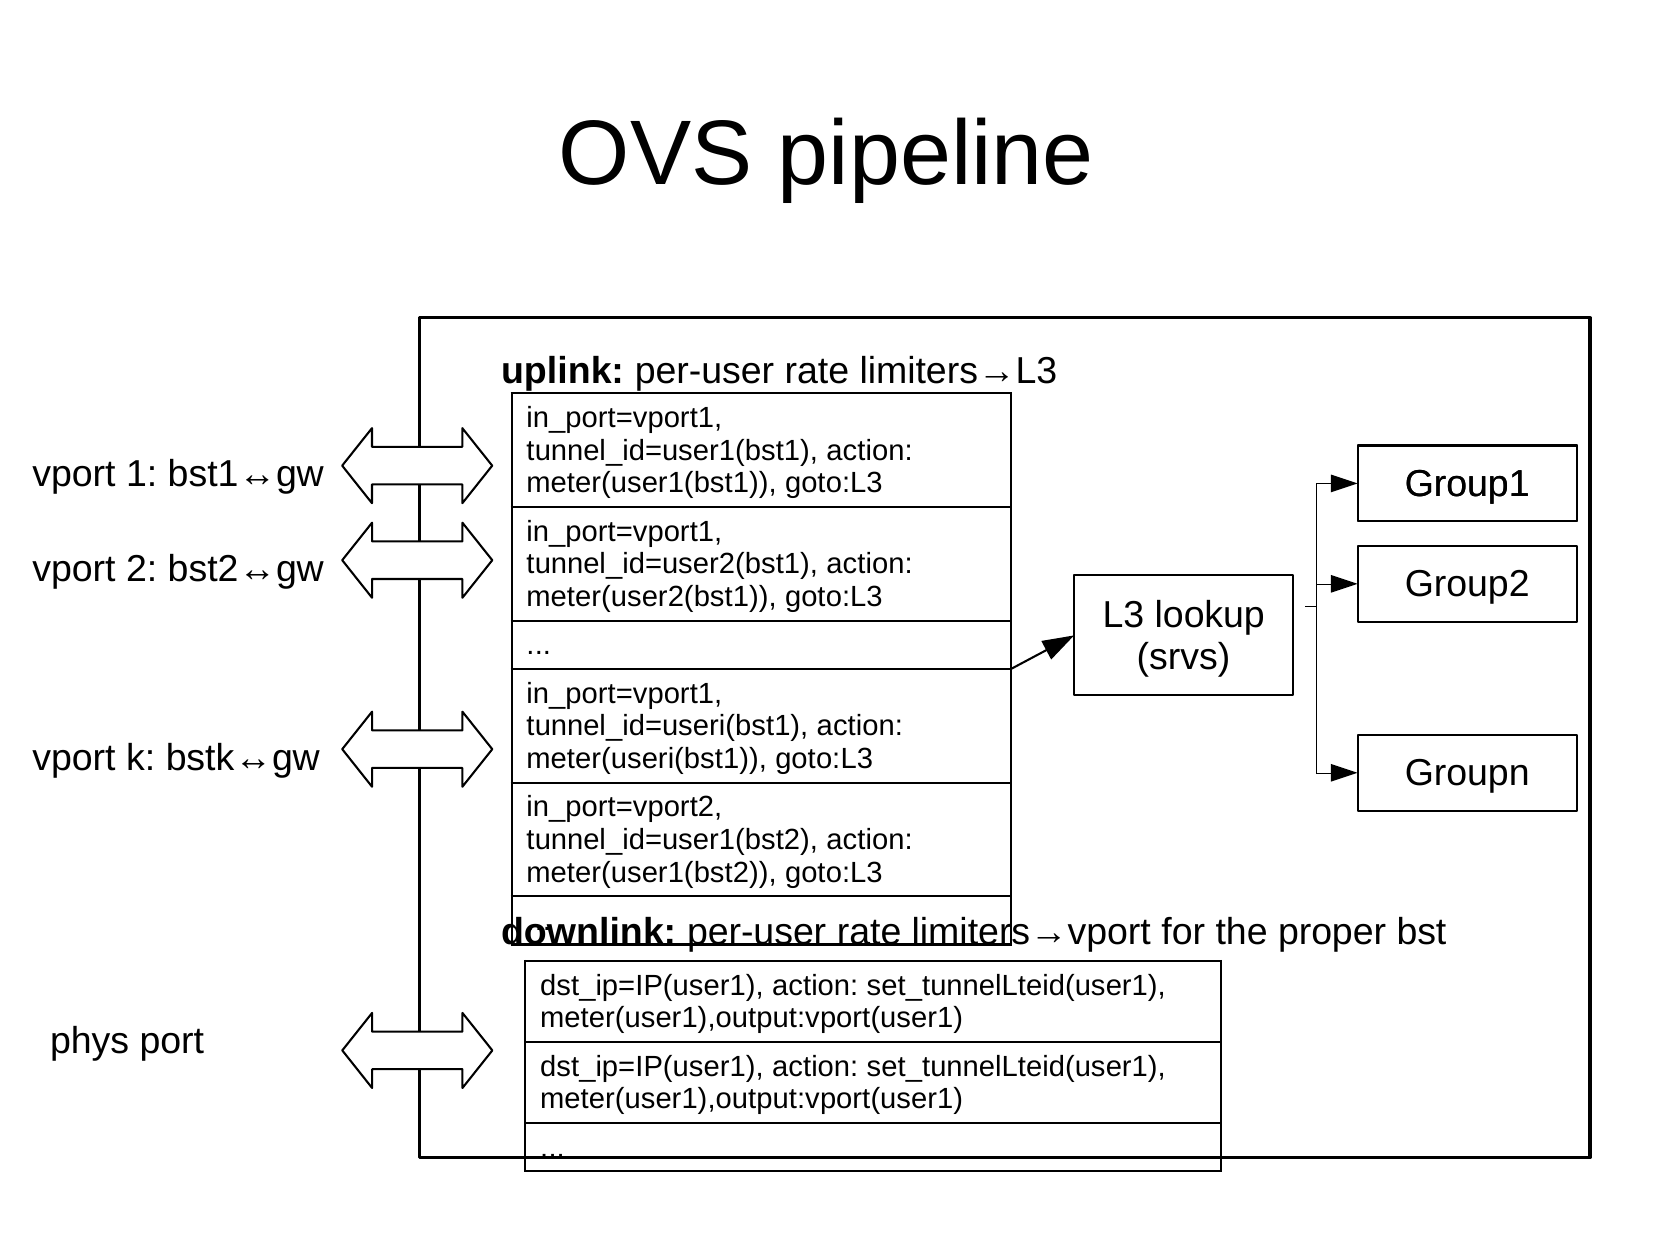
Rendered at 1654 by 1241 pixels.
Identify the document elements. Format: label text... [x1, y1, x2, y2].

text_box [348, 428, 493, 504]
text_box vport k: bstk↔gw [17, 728, 348, 779]
table_cell ... [526, 1124, 1220, 1170]
text_box vport 2: bst2↔gw [17, 539, 348, 590]
text_box [348, 711, 493, 787]
text_box phys port [35, 1012, 366, 1063]
text_box L3 lookup (srvs) [1074, 575, 1294, 696]
text_box Group1 [1357, 445, 1577, 522]
table_header dst_ip=IP(user1), action: set_tunnelLteid(user1), meter(user1),output:vport(user1) [526, 989, 1220, 1041]
table_cell ... [513, 897, 1010, 902]
text_box downlink: per-user rate limiters→vport for the proper bst [486, 902, 1486, 989]
text_box [352, 1012, 493, 1088]
title OVS pipeline [82, 49, 1571, 257]
table_header in_port=vport1, tunnel_id=user1(bst1), action: meter(user1(bst1)), goto:L3 [513, 428, 1010, 506]
text_box Group2 [1357, 545, 1577, 622]
table_cell in_port=vport1, tunnel_id=user2(bst1), action: meter(user2(bst1)), goto:L3 [513, 508, 1010, 620]
table_cell in_port=vport2, tunnel_id=user1(bst2), action: meter(user1(bst2)), goto:L3 [513, 784, 1010, 895]
text_box vport 1: bst1↔gw [17, 445, 348, 496]
table_cell dst_ip=IP(user1), action: set_tunnelLteid(user1), meter(user1),output:vport(user1) [526, 1043, 1220, 1122]
text_box uplink: per-user rate limiters→L3 [486, 341, 1207, 428]
text_box Groupn [1357, 734, 1577, 811]
text_box [348, 522, 493, 598]
table_cell ... [513, 622, 1010, 668]
table_cell in_port=vport1, tunnel_id=useri(bst1), action: meter(useri(bst1)), goto:L3 [513, 670, 1010, 782]
